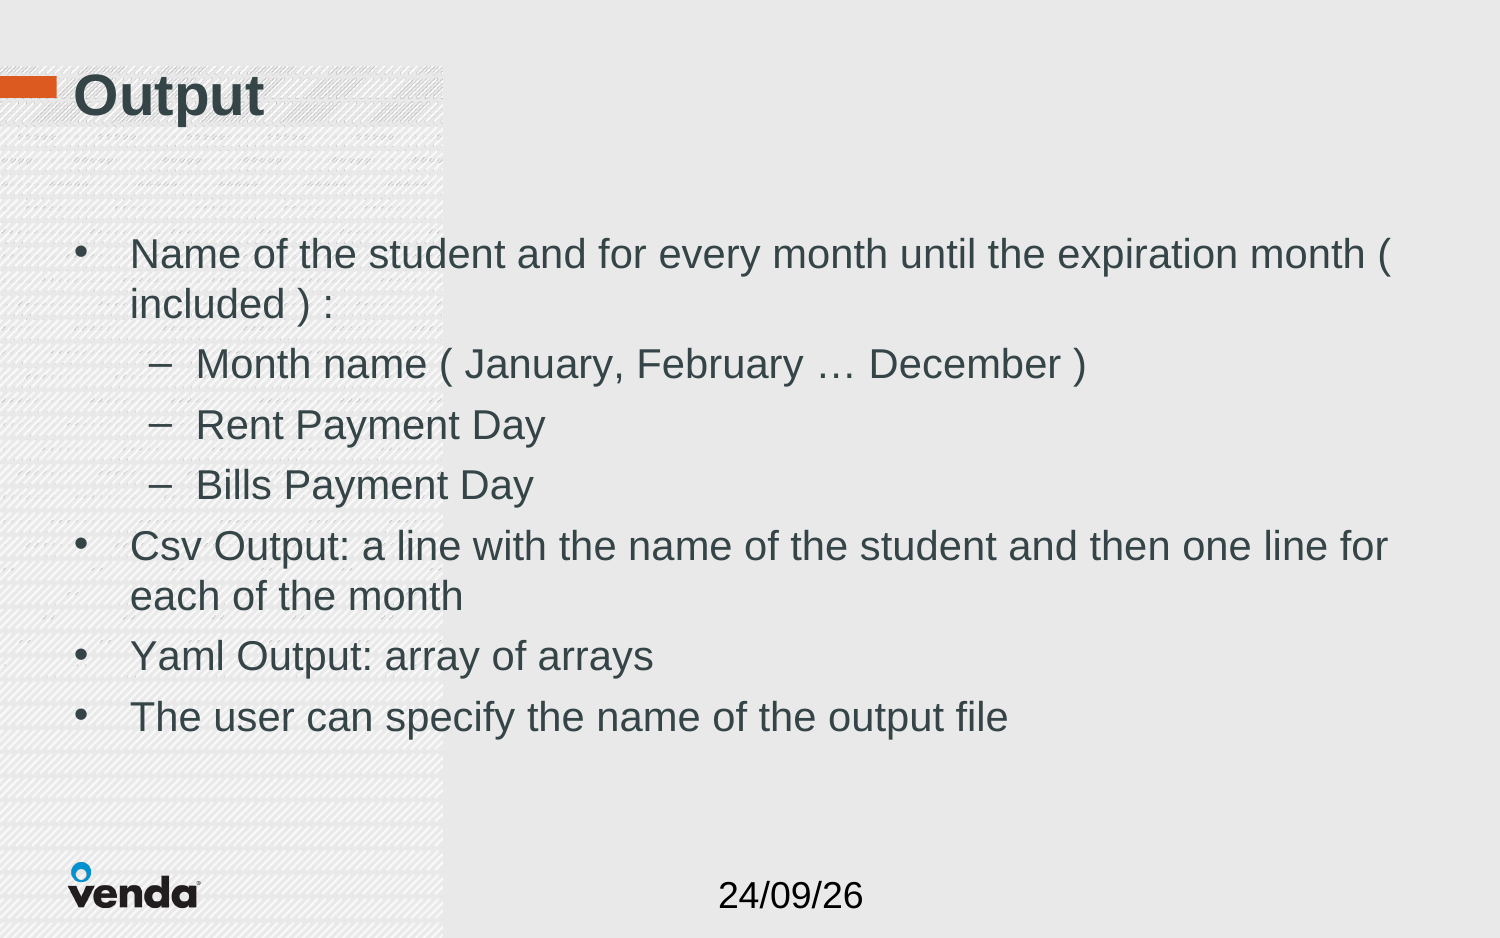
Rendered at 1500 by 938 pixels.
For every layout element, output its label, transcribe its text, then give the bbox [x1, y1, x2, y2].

title Output [59, 65, 1410, 218]
list Name of the student and for every month until the expiration month ( included ) : Month name ( January, February … December ) Rent Payment Day Bills Payment Day Csv Output: a line with the name of the student and then one line for each of the month Yaml Output: array of arrays The user can specify the name of the output file [59, 218, 1410, 838]
picture [0, 66, 443, 938]
